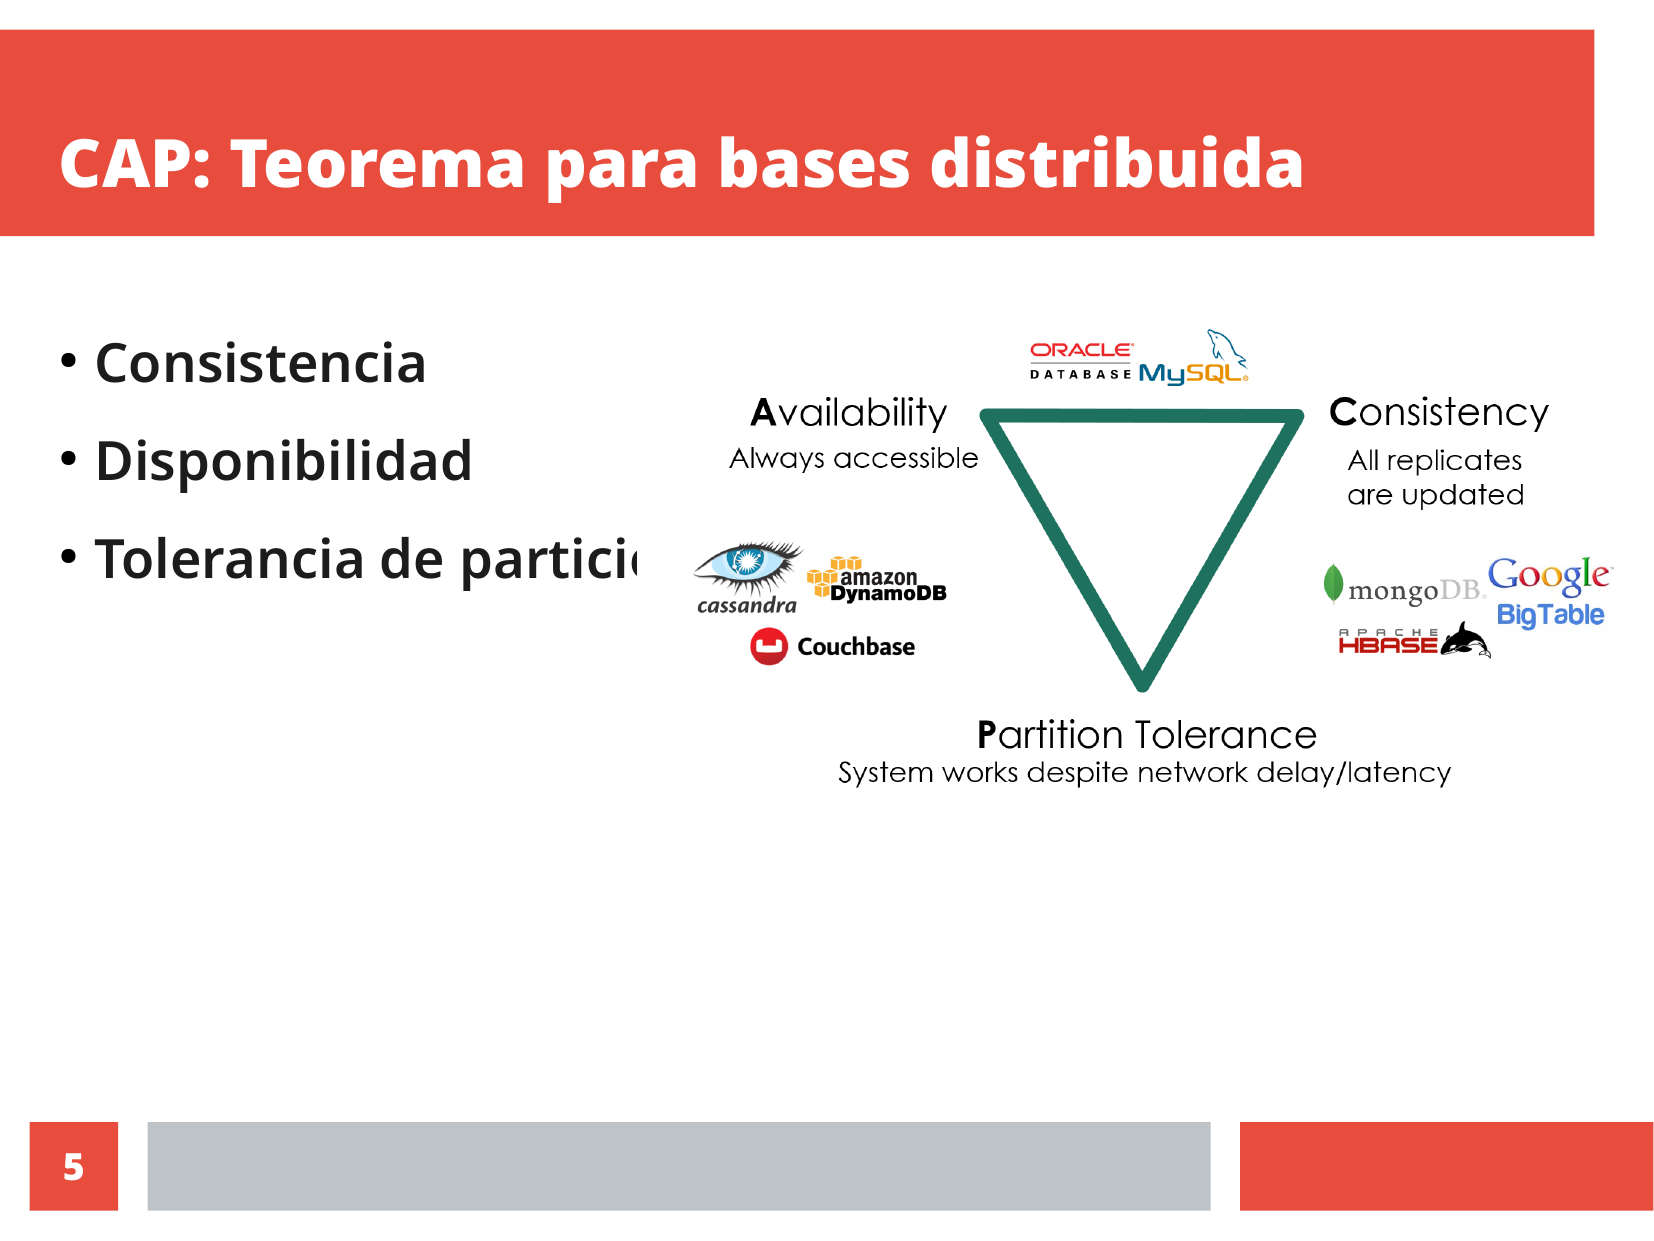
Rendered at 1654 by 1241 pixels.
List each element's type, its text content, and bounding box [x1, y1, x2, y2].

picture [637, 307, 1636, 845]
title CAP: Teorema para bases distribuida [59, 59, 1595, 207]
list Consistencia Disponibilidad Tolerancia de partición [59, 324, 1565, 1093]
